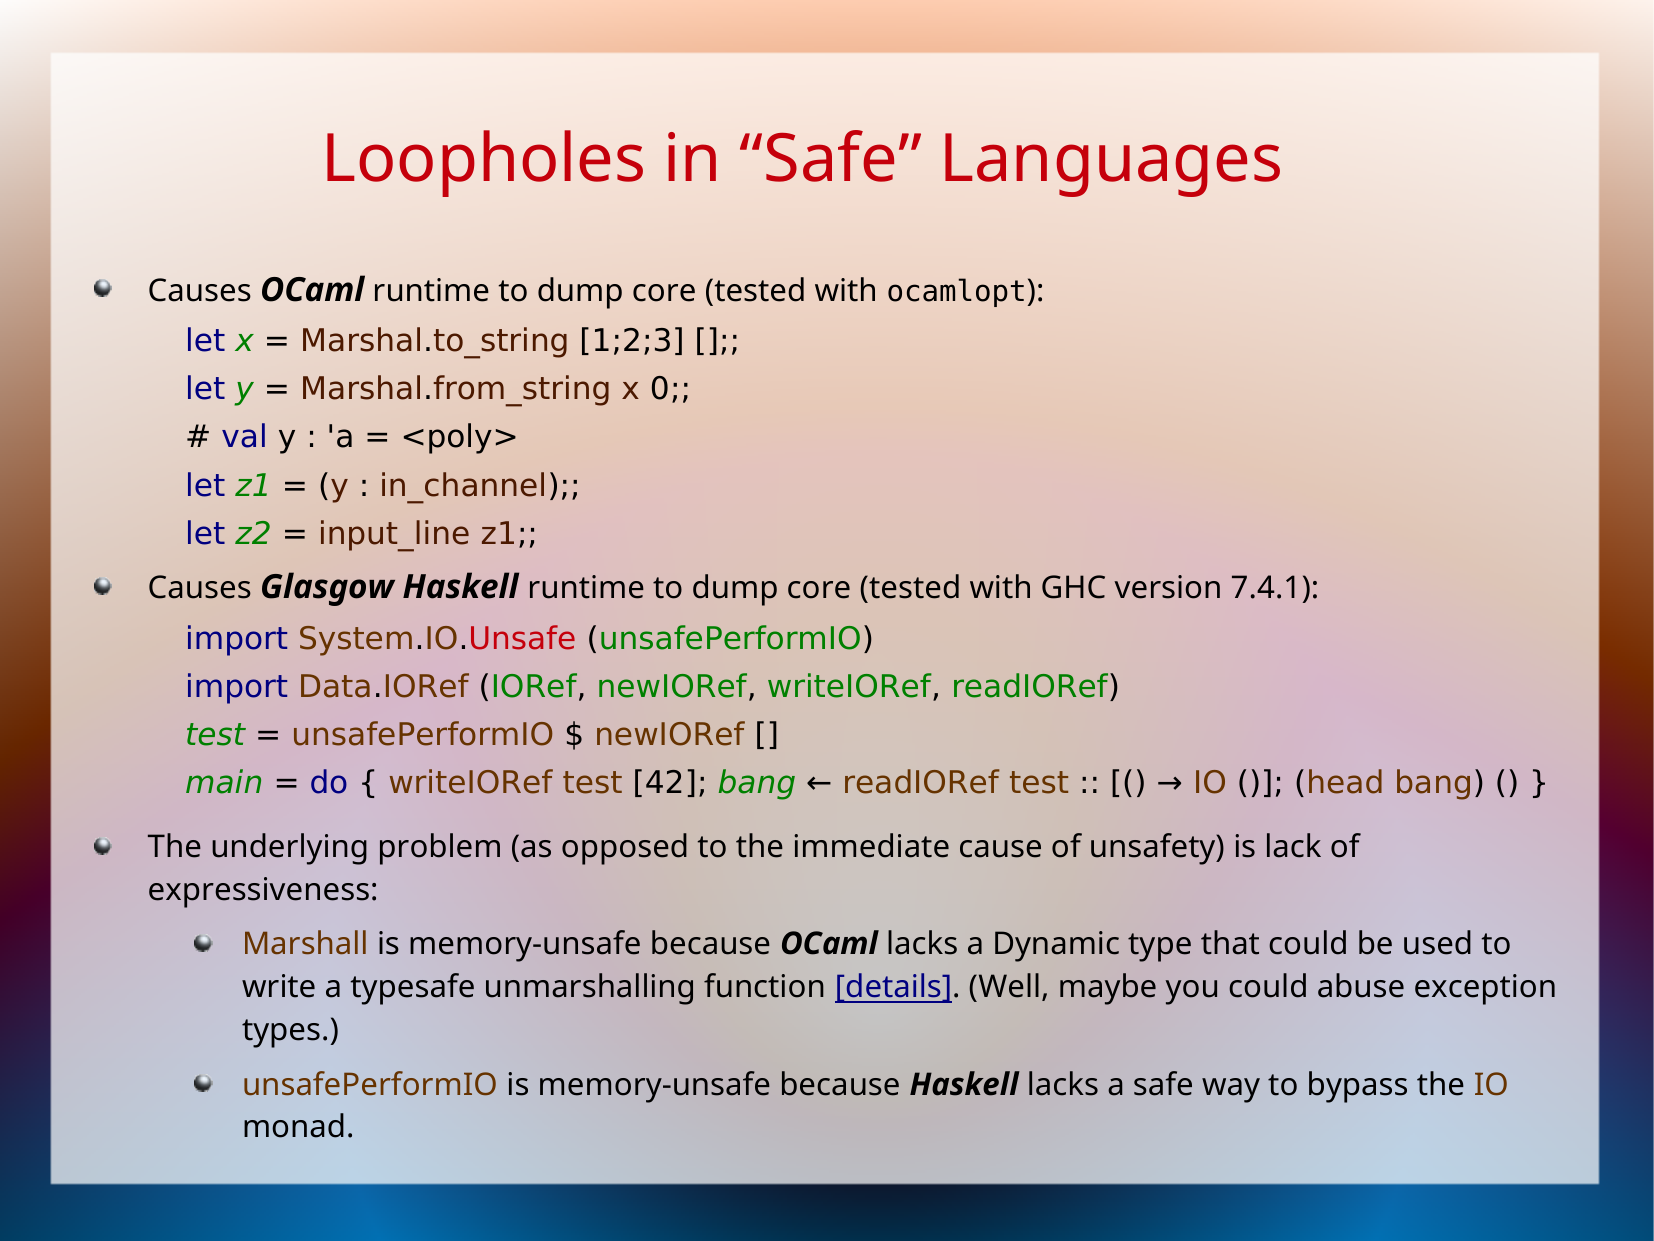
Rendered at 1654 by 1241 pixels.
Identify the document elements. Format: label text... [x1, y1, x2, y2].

list Causes OCaml runtime to dump core (tested with ocamlopt): let x = Marshal.to_string [1;2;3] [];; let y = Marshal.from_string x 0;; # val y : 'a = <poly> let z1 = (y : in_channel);; let z2 = input_line z1;; Causes Glasgow Haskell runtime to dump core (tested with GHC version 7.4.1): import System.IO.Unsafe (unsafePerformIO) import Data.IORef (IORef, newIORef, writeIORef, readIORef) test = unsafePerformIO $ newIORef [] main = do { writeIORef test [42]; bang ← readIORef test :: [() → IO ()]; (head bang) () } The underlying problem (as opposed to the immediate cause of unsafety) is lack of expressiveness: Marshall is memory-unsafe because OCaml lacks a Dynamic type that could be used to write a typesafe unmarshalling function [details]. (Well, maybe you could abuse exception types.) unsafePerformIO is memory-unsafe because Haskell lacks a safe way to bypass the IO monad. [76, 265, 1565, 1070]
picture [0, 0, 1654, 1241]
title Loopholes in “Safe” Languages [59, 59, 1548, 252]
